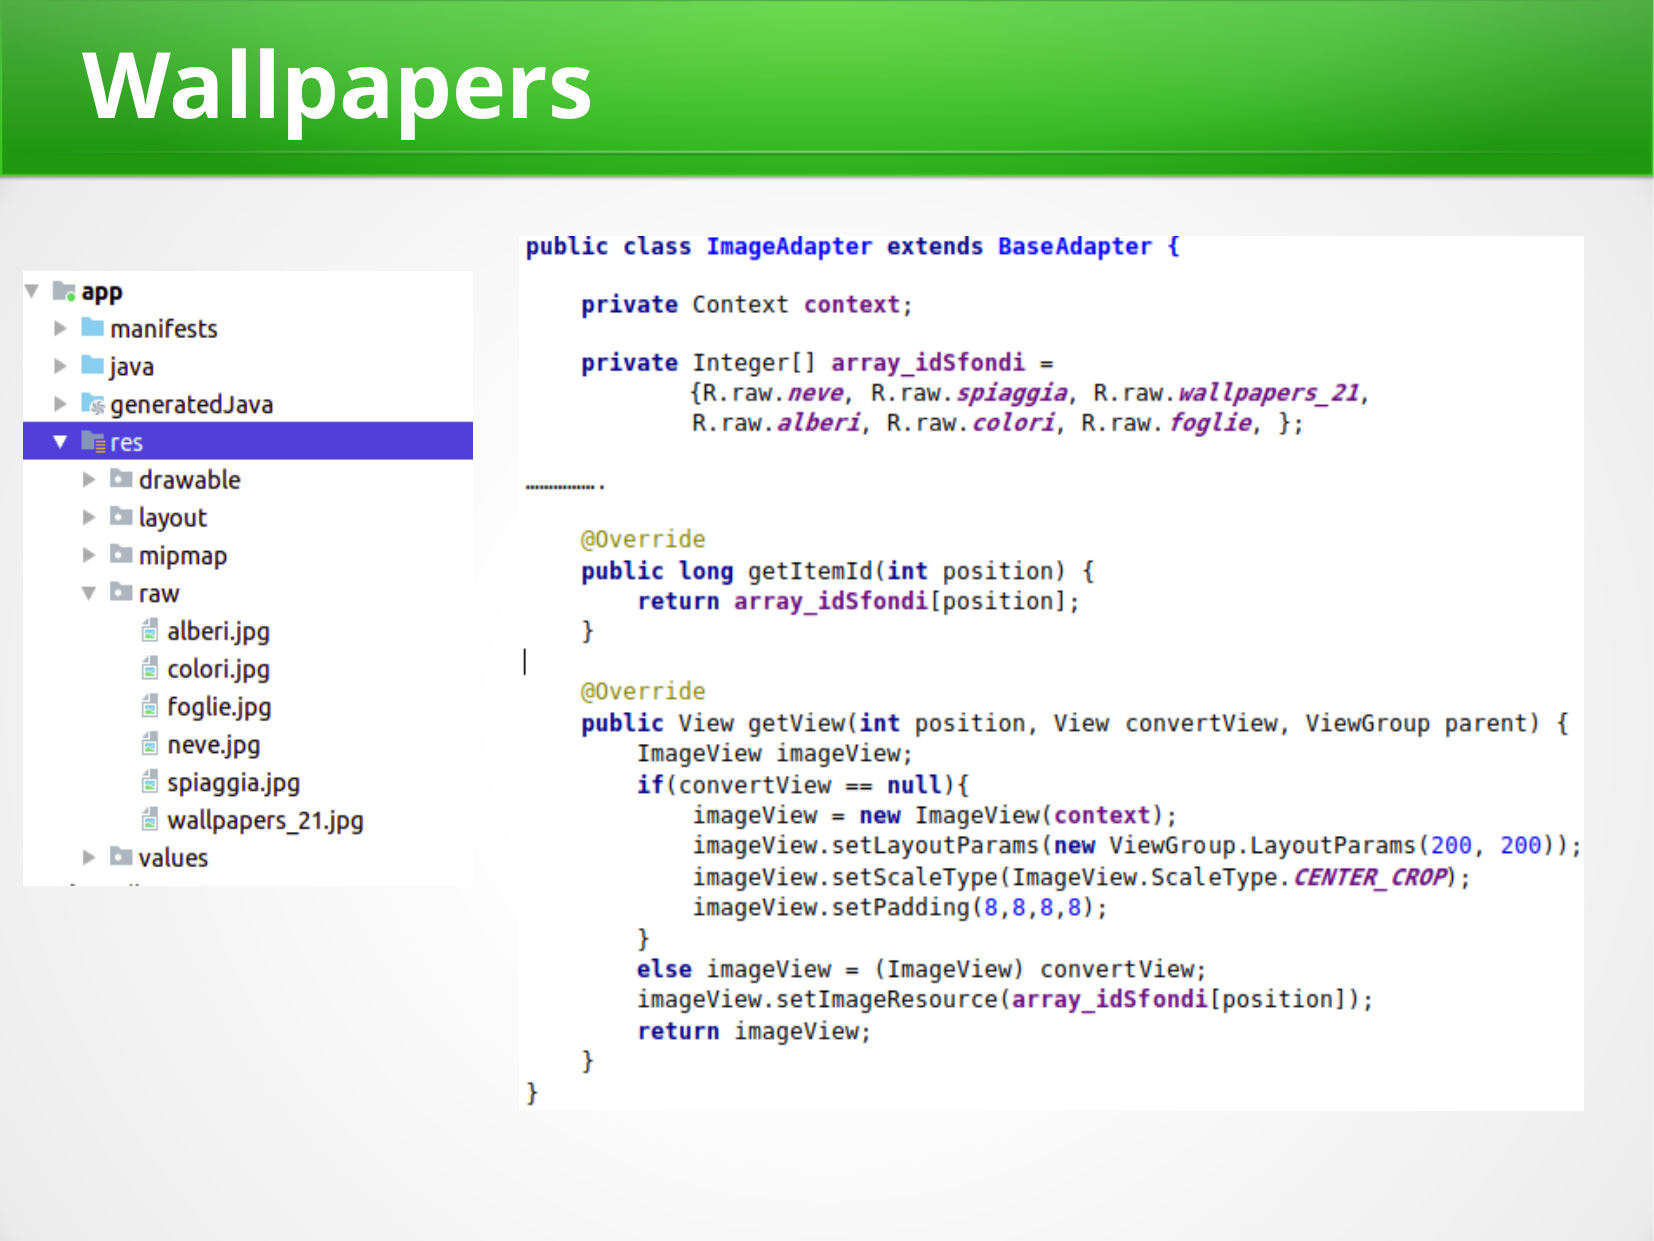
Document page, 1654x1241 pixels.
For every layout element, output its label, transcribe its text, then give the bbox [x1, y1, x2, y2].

picture [0, 0, 1654, 1241]
list [82, 649, 519, 903]
title Wallpapers [82, 11, 1571, 154]
